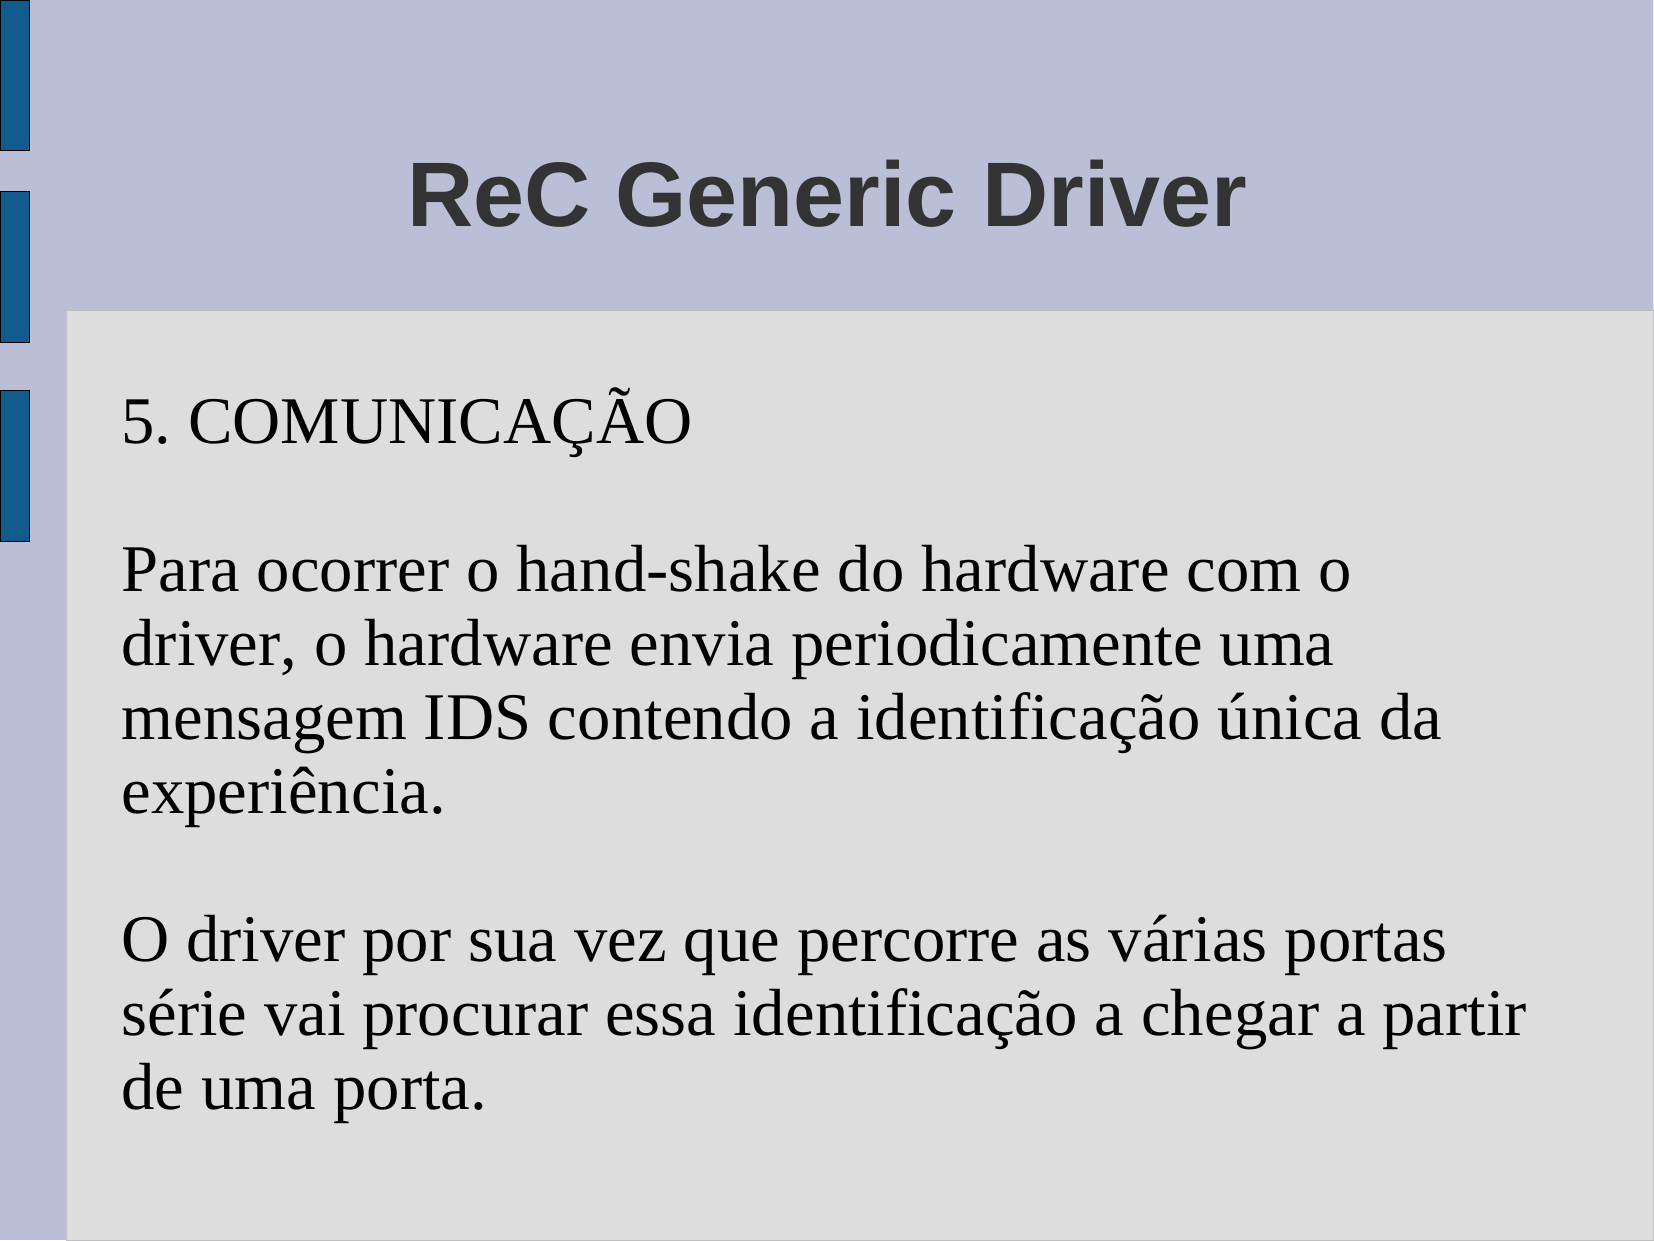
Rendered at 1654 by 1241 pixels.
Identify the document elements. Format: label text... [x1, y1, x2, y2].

subtitle 5. COMUNICAÇÃO Para ocorrer o hand-shake do hardware com o driver, o hardware envia periodicamente uma mensagem IDS contendo a identificação única da experiência. O driver por sua vez que percorre as várias portas série vai procurar essa identificação a chegar a partir de uma porta. [121, 344, 1534, 1164]
title ReC Generic Driver [121, 91, 1534, 299]
